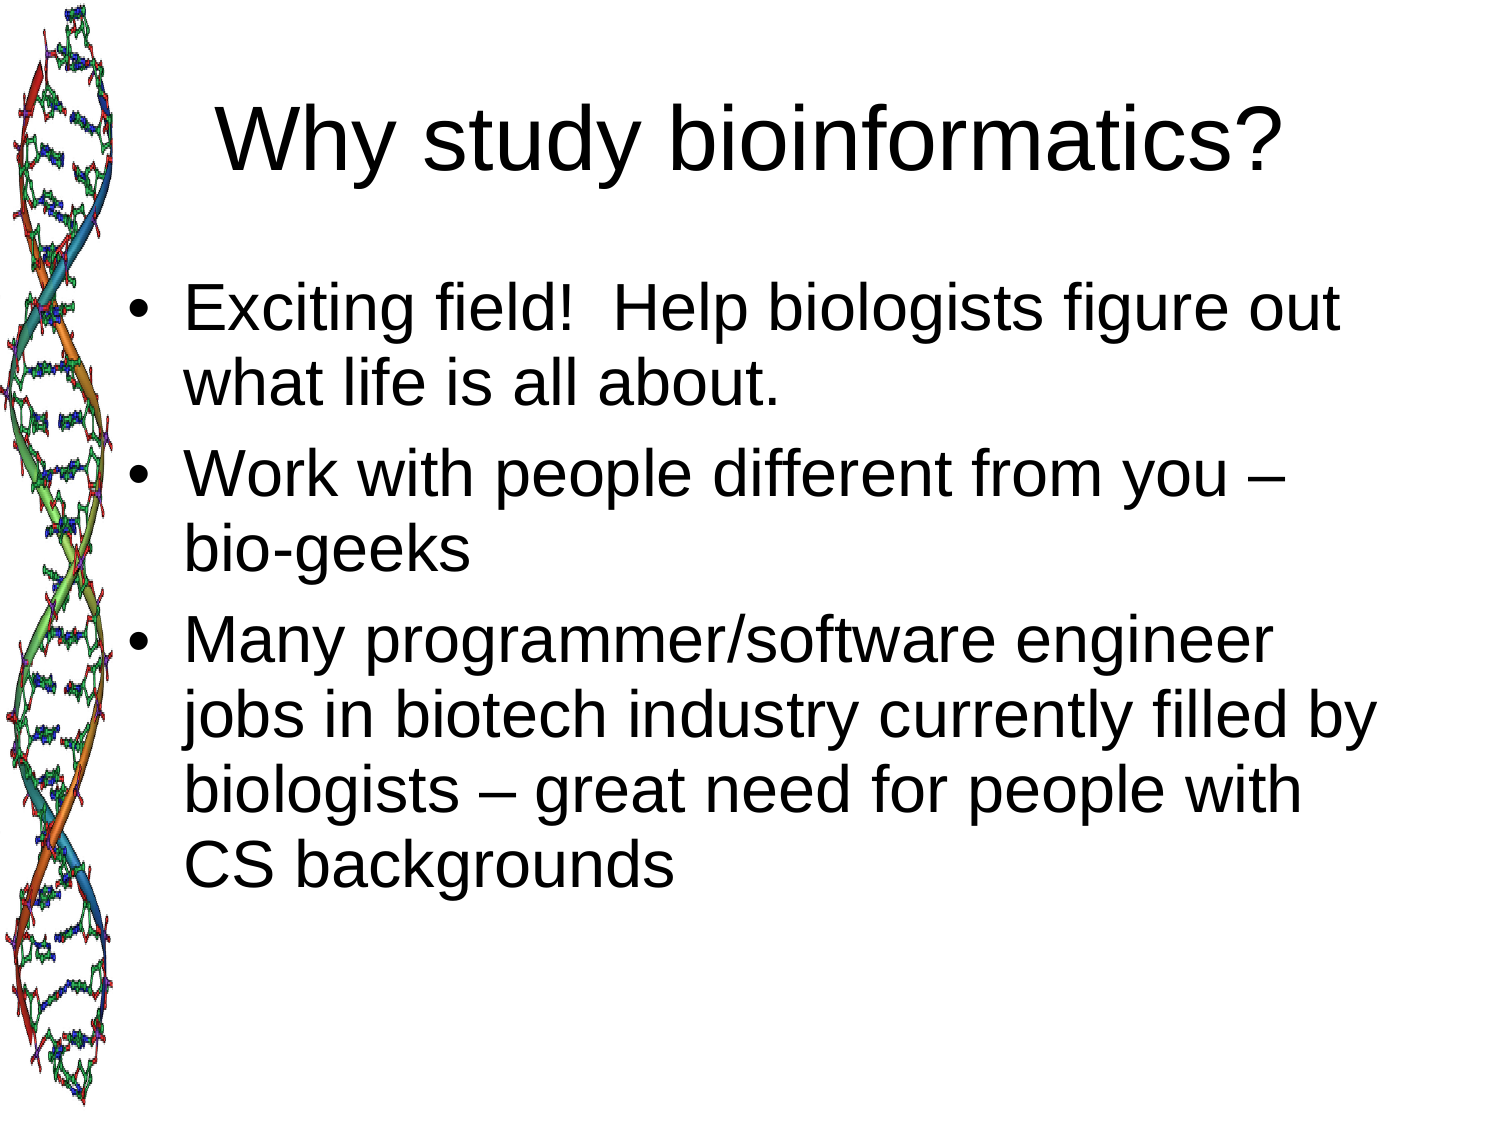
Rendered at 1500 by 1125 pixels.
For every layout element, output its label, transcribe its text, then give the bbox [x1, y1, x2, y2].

picture [0, 0, 113, 1125]
title Why study bioinformatics? [75, 45, 1426, 233]
list Exciting field! Help biologists figure out what life is all about. Work with people different from you – bio-geeks Many programmer/software engineer jobs in biotech industry currently filled by biologists – great need for people with CS backgrounds [112, 262, 1425, 1006]
